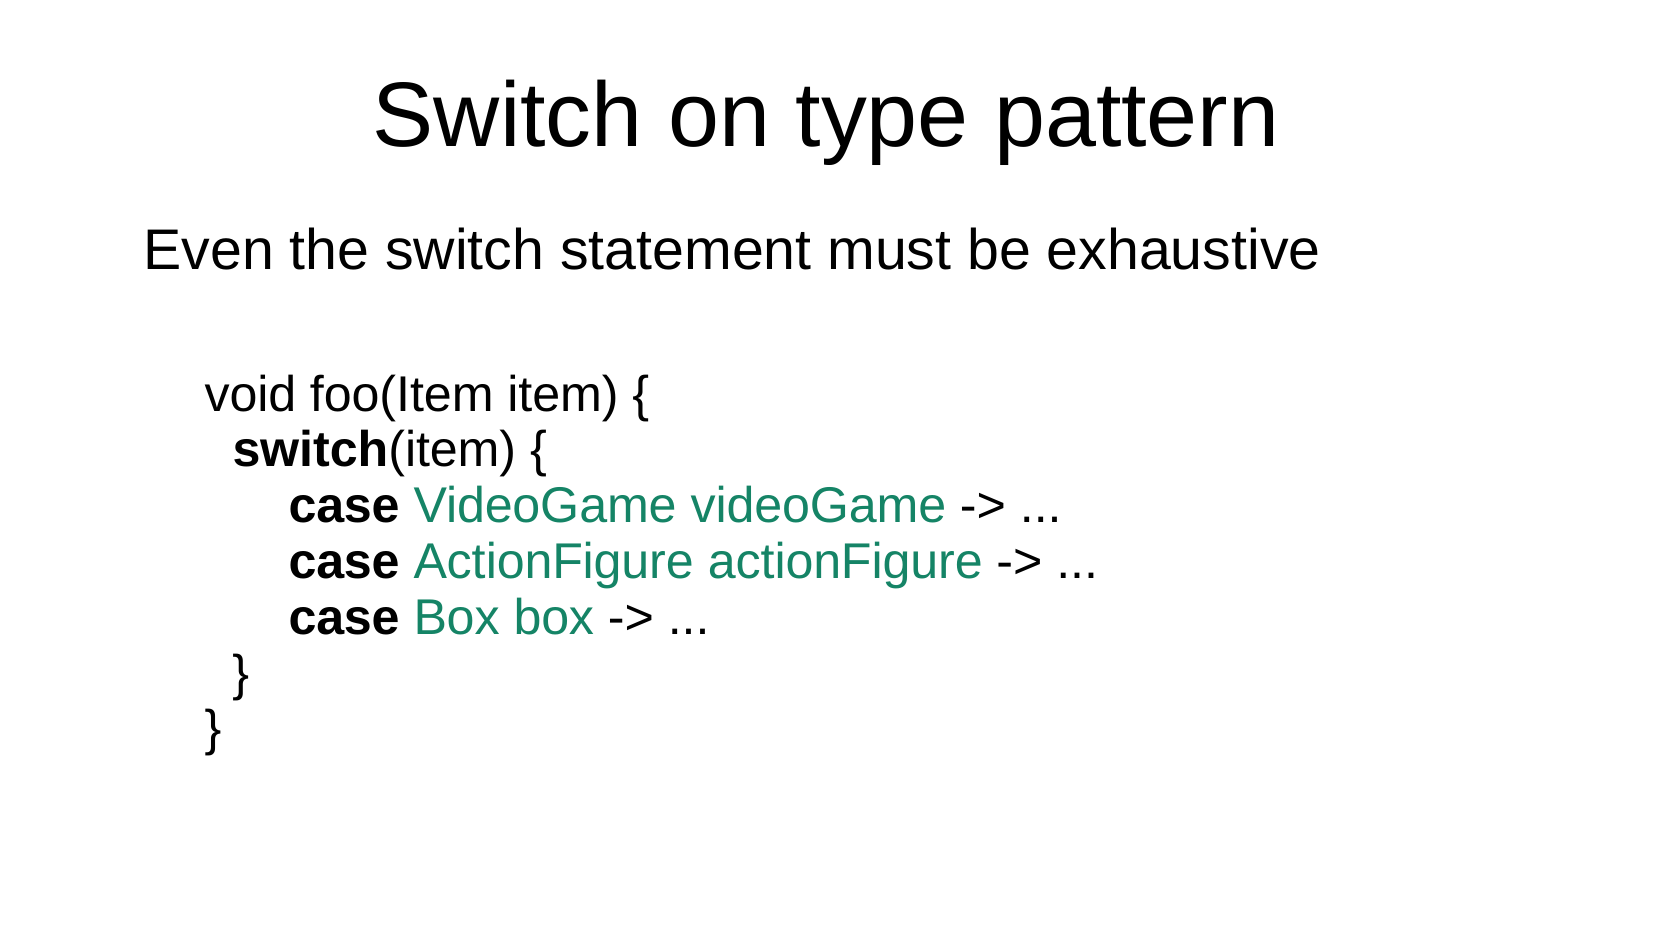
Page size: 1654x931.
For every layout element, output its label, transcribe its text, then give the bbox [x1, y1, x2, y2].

title Switch on type pattern [82, 37, 1571, 193]
list Even the switch statement must be exhaustive void foo(Item item) { switch(item) { case VideoGame videoGame -> ... case ActionFigure actionFigure -> ... case Box box -> ... } } [82, 217, 1571, 758]
